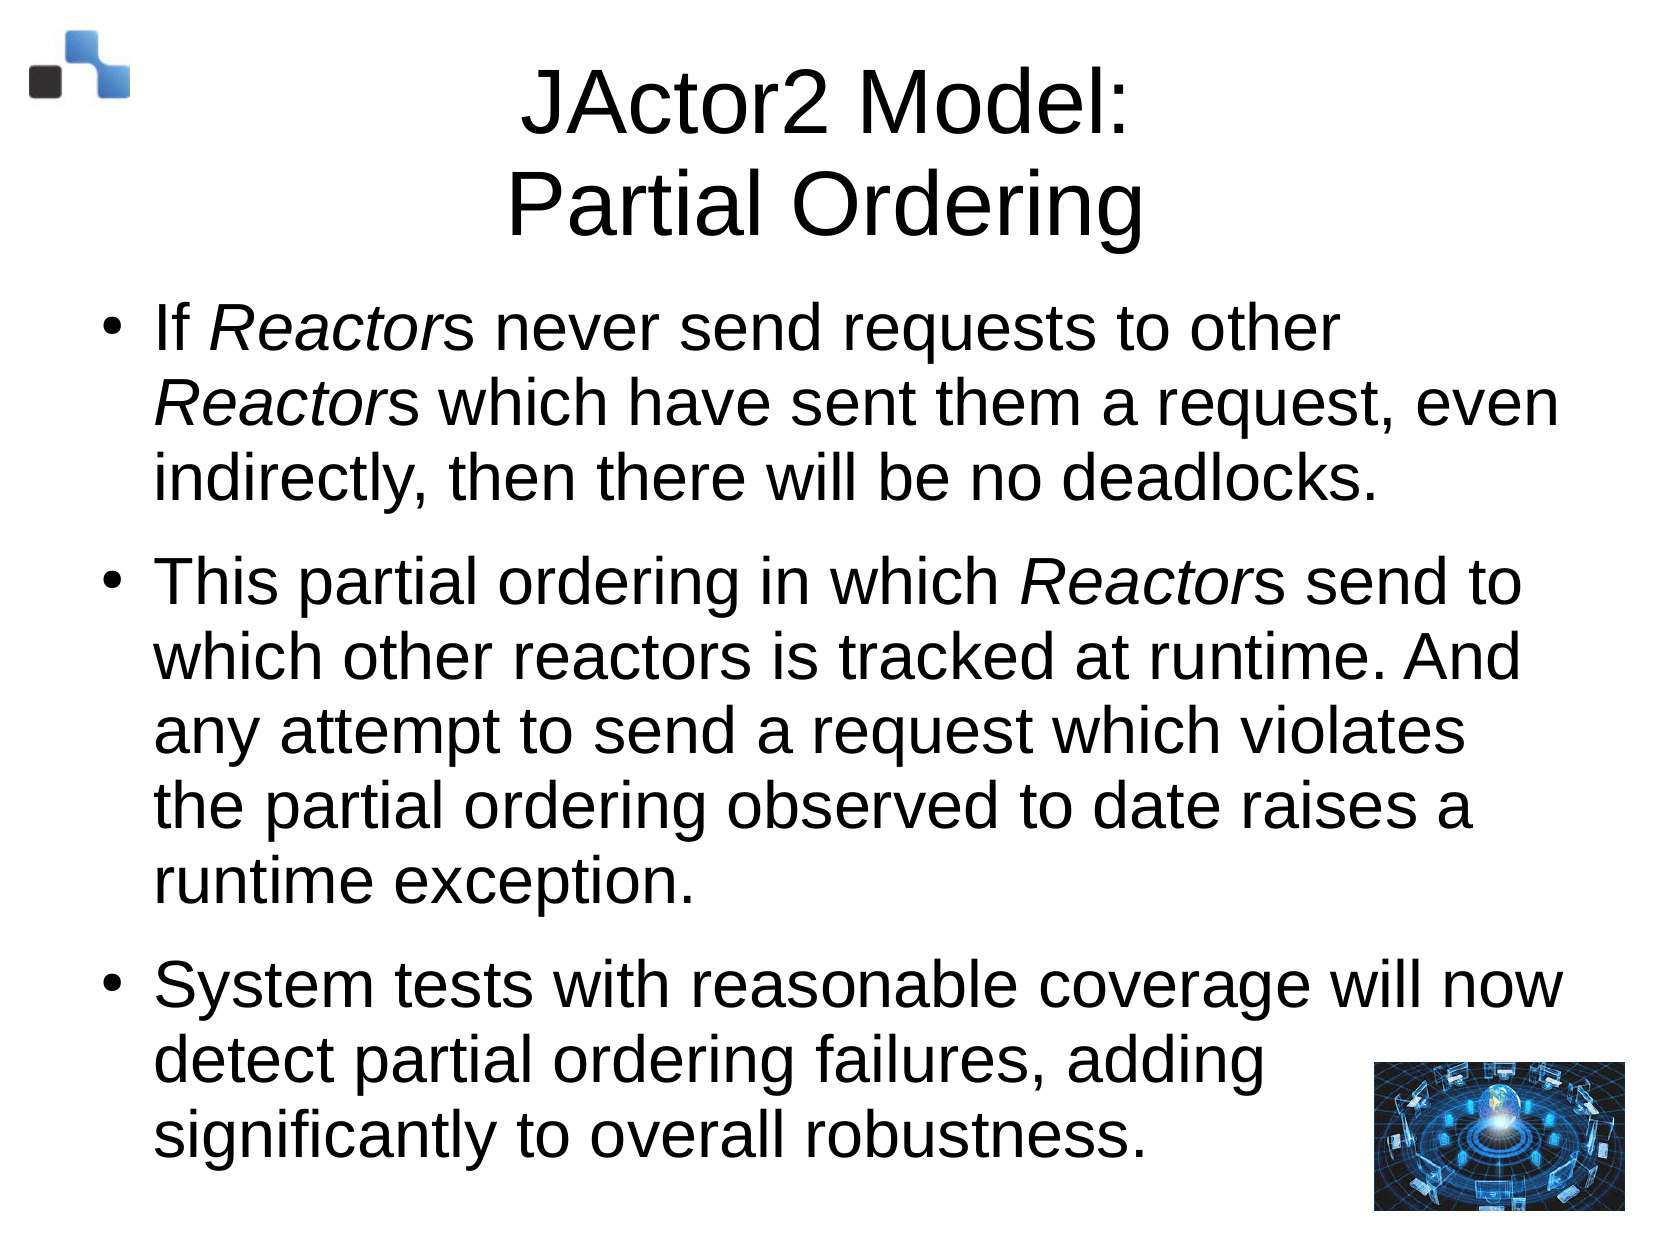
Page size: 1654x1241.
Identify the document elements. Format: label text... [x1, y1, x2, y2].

list If Reactors never send requests to other Reactors which have sent them a request, even indirectly, then there will be no deadlocks. This partial ordering in which Reactors send to which other reactors is tracked at runtime. And any attempt to send a request which violates the partial ordering observed to date raises a runtime exception. System tests with reasonable coverage will now detect partial ordering failures, adding significantly to overall robustness. [82, 290, 1571, 1172]
picture [29, 18, 130, 119]
title JActor2 Model: Partial Ordering [82, 49, 1571, 257]
picture [1374, 1062, 1625, 1211]
